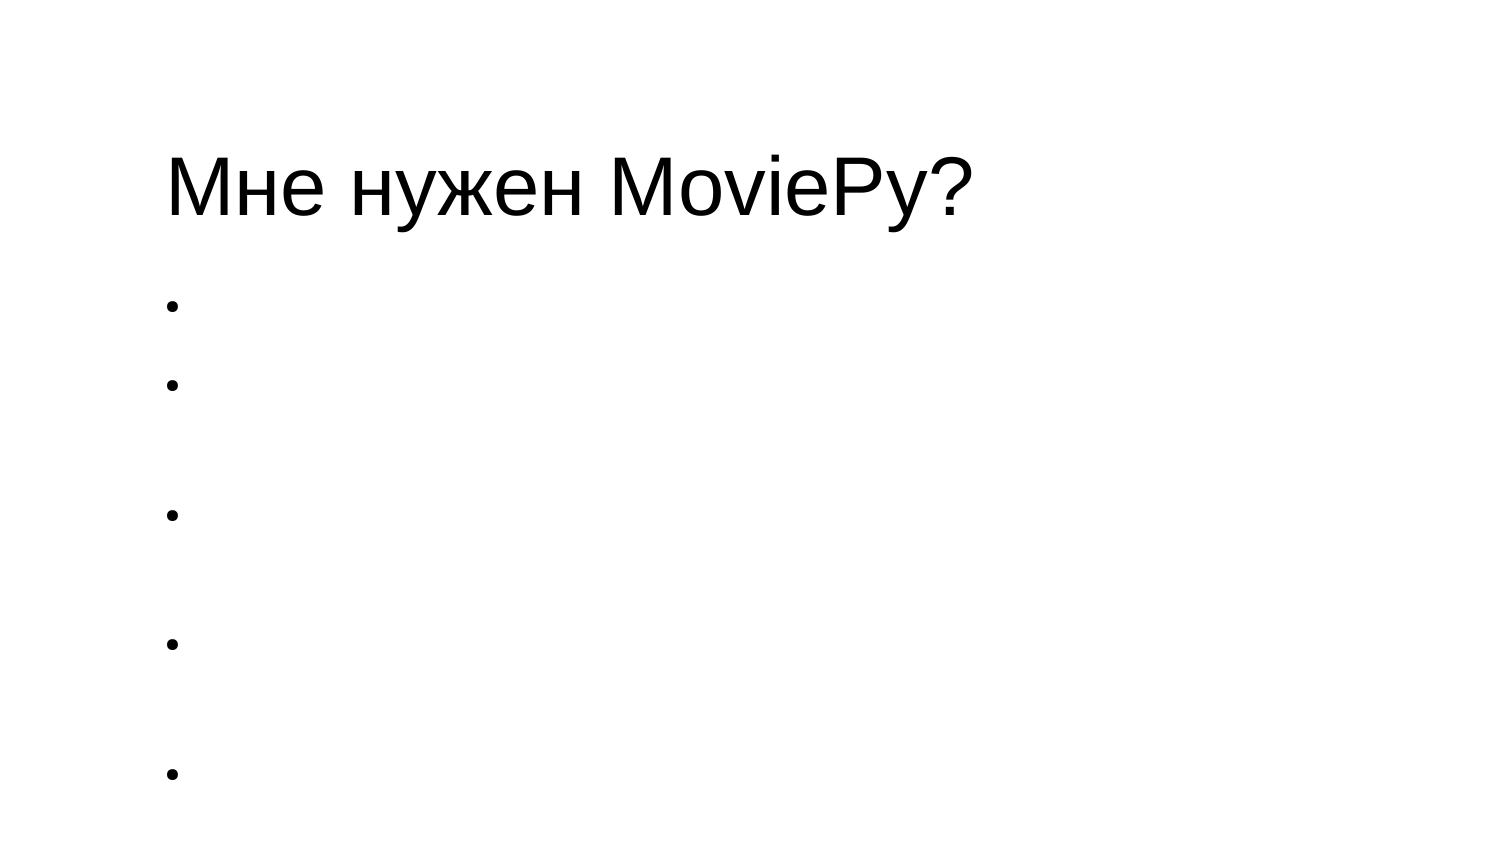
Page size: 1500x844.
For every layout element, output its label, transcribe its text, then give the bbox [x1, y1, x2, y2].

list У вас много видео и их нужно соединить вместе Вы хотите автоматизировать видеообработку на бакенде (Django, Flask, etc.) Вы хотите автоматизировать рутинные операции, такие как вставка титров, нарезка сцен, субтитры и тп. Вы хотите создать собственные видеоэффекты которых нет в редакторах. Вы хотите создать анимацию из картинок созданных в других python приложениях (Matplotlib, Mayavi, Gizeh, scikit-images…) [150, 275, 1350, 844]
title Мне нужен MoviePy? [150, 50, 1350, 240]
